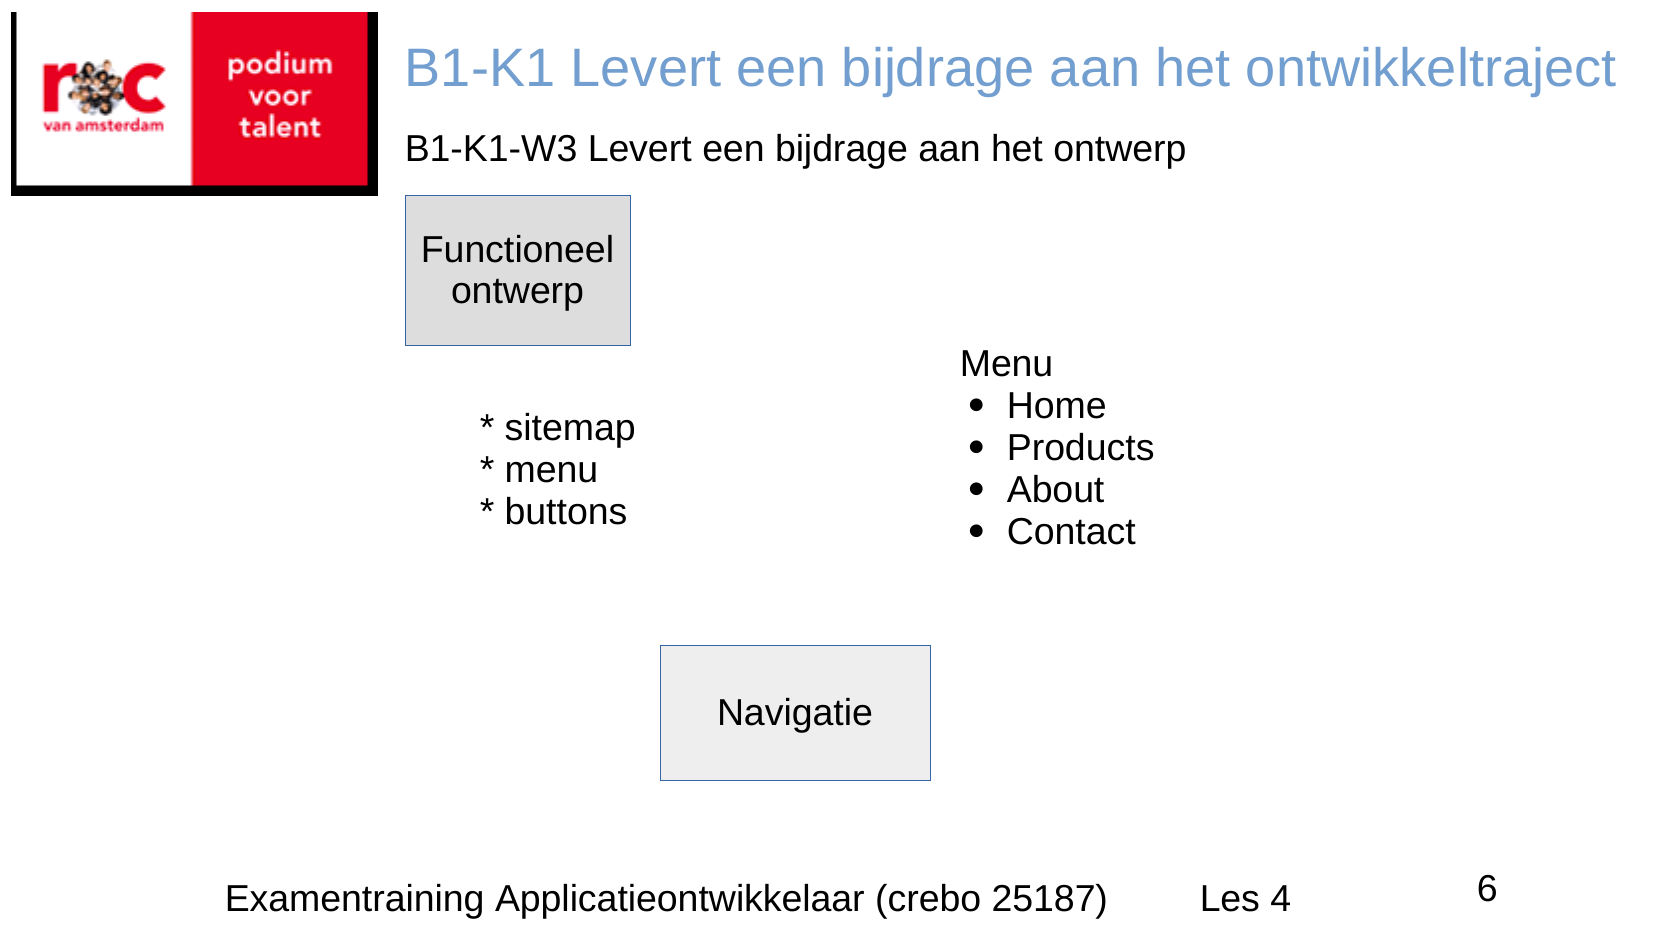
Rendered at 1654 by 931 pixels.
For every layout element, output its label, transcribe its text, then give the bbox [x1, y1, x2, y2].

text_box Les 4 [1185, 870, 1336, 927]
text_box B1-K1-W3 Levert een bijdrage aan het ontwerp [390, 120, 1486, 219]
text_box Navigatie [660, 645, 931, 781]
text_box Functioneel ontwerp [405, 195, 631, 346]
text_box * sitemap * menu * buttons [465, 399, 766, 582]
text_box Menu  Home  Products  About  Contact [945, 335, 1261, 661]
picture [11, 12, 378, 196]
text_box <number> [1462, 860, 1654, 931]
text_box B1-K1 Levert een bijdrage aan het ontwikkeltraject [390, 30, 1654, 166]
text_box Examentraining Applicatieontwikkelaar (crebo 25187) [210, 870, 1141, 927]
